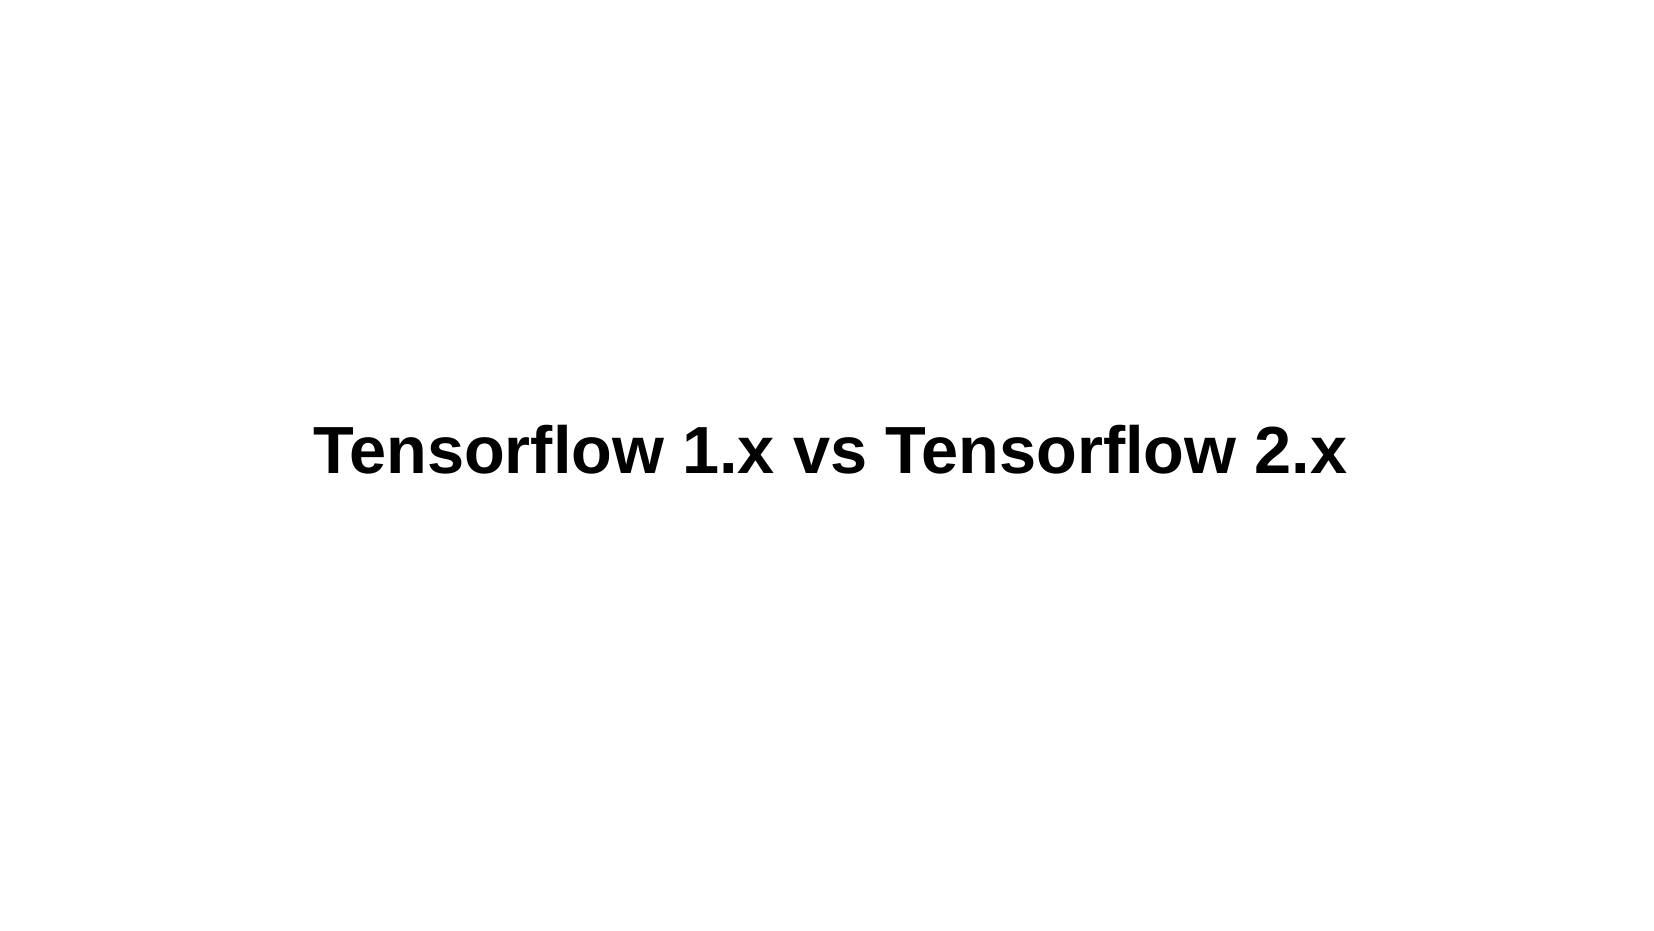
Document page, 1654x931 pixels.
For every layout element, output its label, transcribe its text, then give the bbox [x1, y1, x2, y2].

list Tensorflow 1.x vs Tensorflow 2.x [224, 413, 1654, 793]
